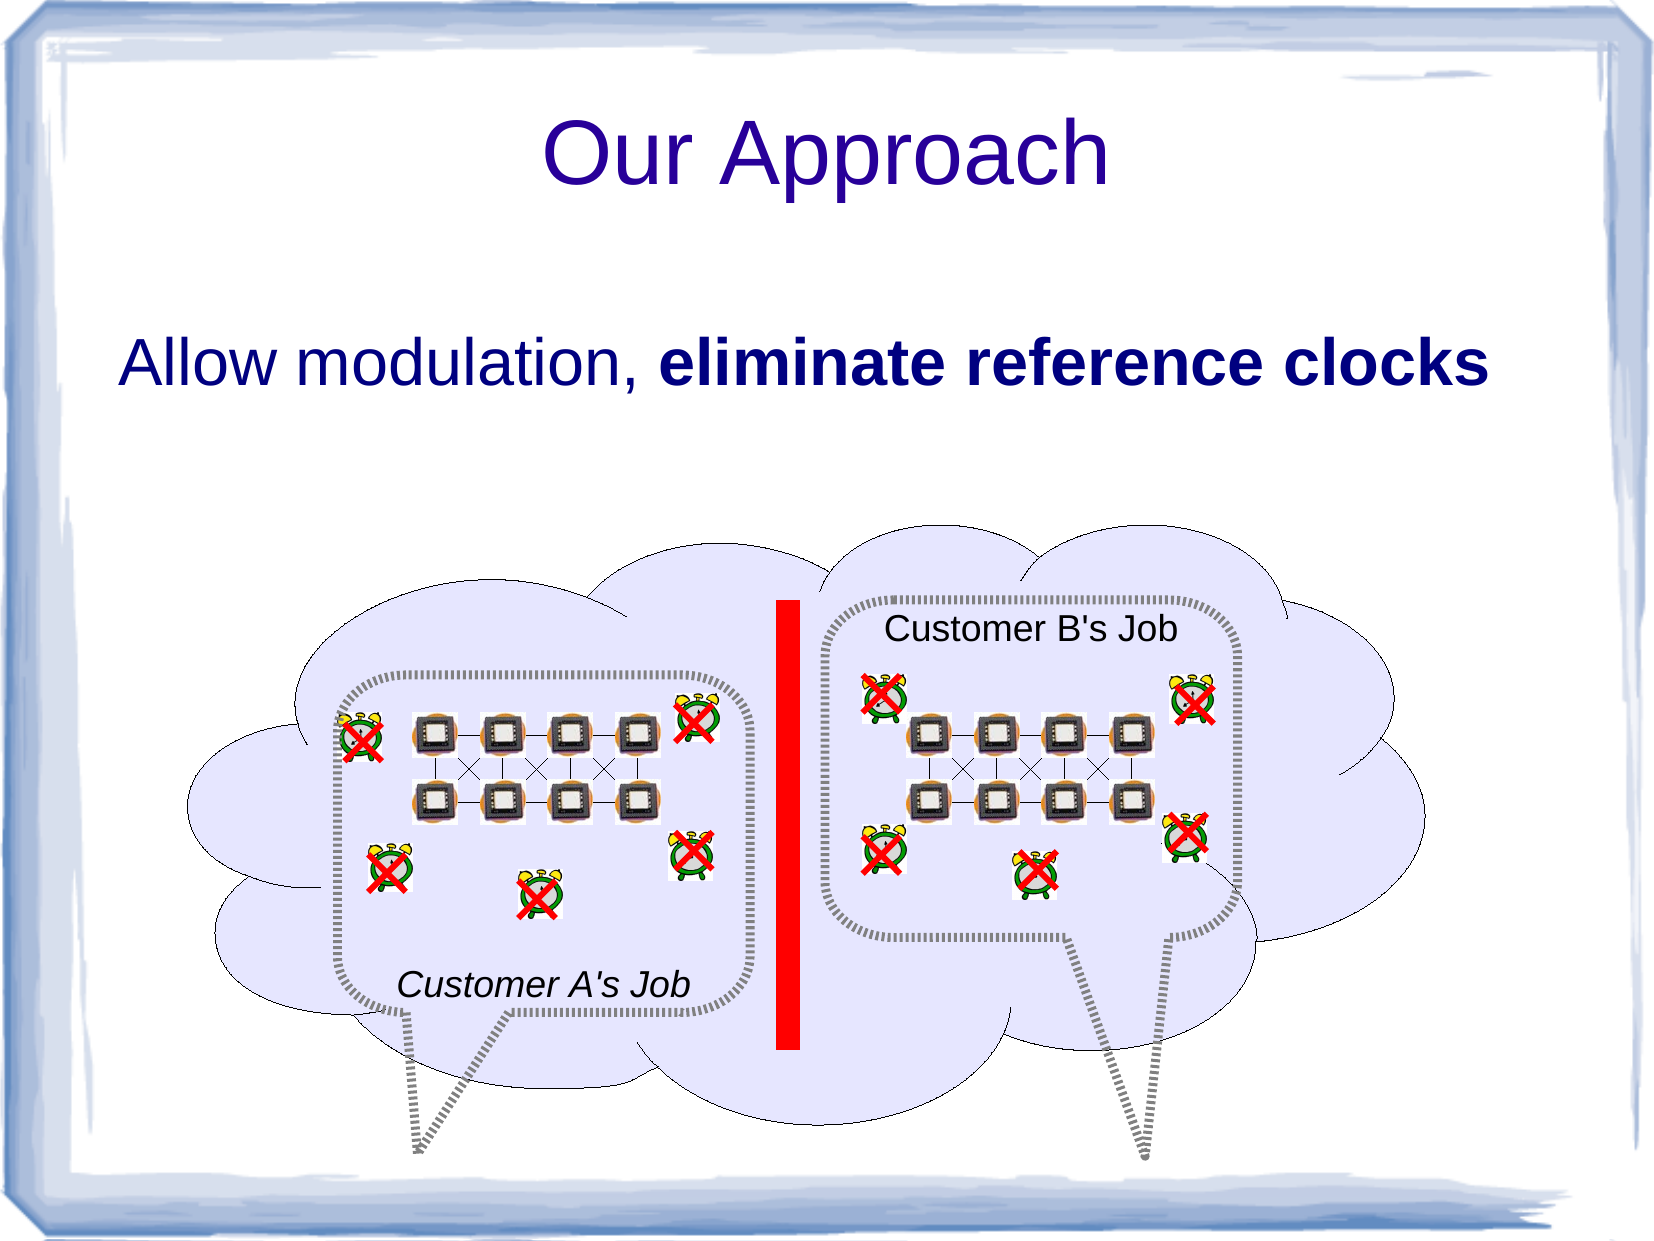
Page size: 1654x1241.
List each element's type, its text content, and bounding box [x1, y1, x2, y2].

title Our Approach [82, 56, 1571, 250]
text_box Customer A's Job [337, 955, 751, 1013]
text_box [187, 525, 1426, 1126]
text_box Customer B's Job [825, 600, 1238, 657]
list Allow modulation, eliminate reference clocks [118, 324, 1571, 451]
picture [0, 0, 1654, 1241]
